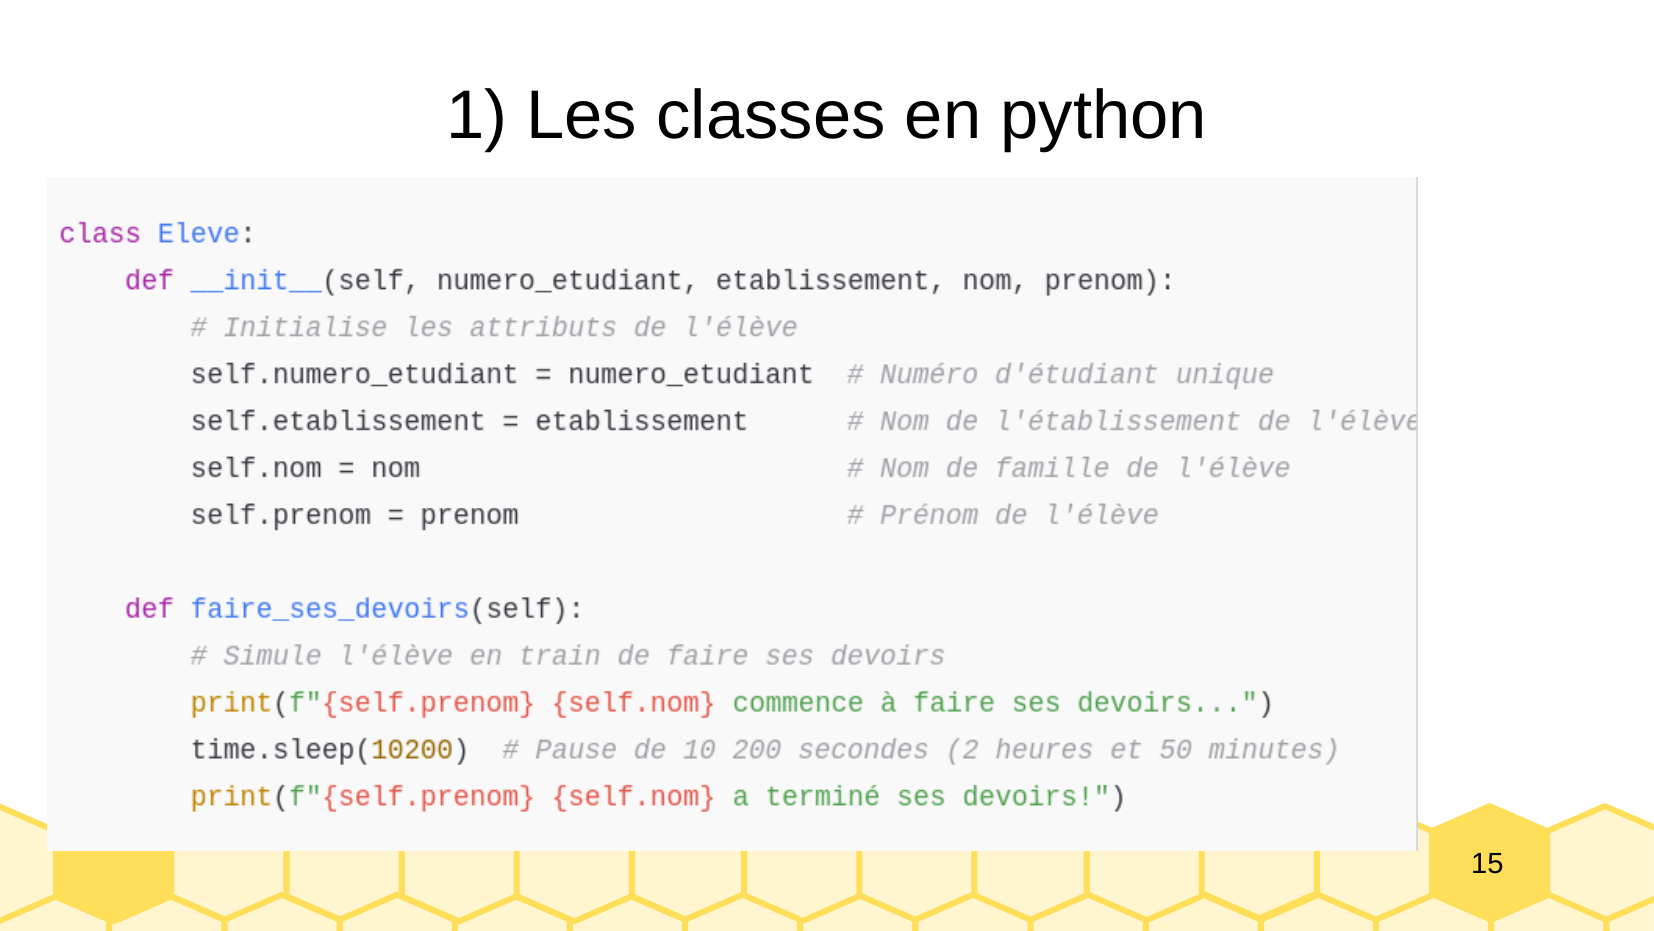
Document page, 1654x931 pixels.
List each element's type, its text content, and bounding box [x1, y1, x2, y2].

title 1) Les classes en python [82, 37, 1571, 193]
picture [47, 177, 1418, 851]
